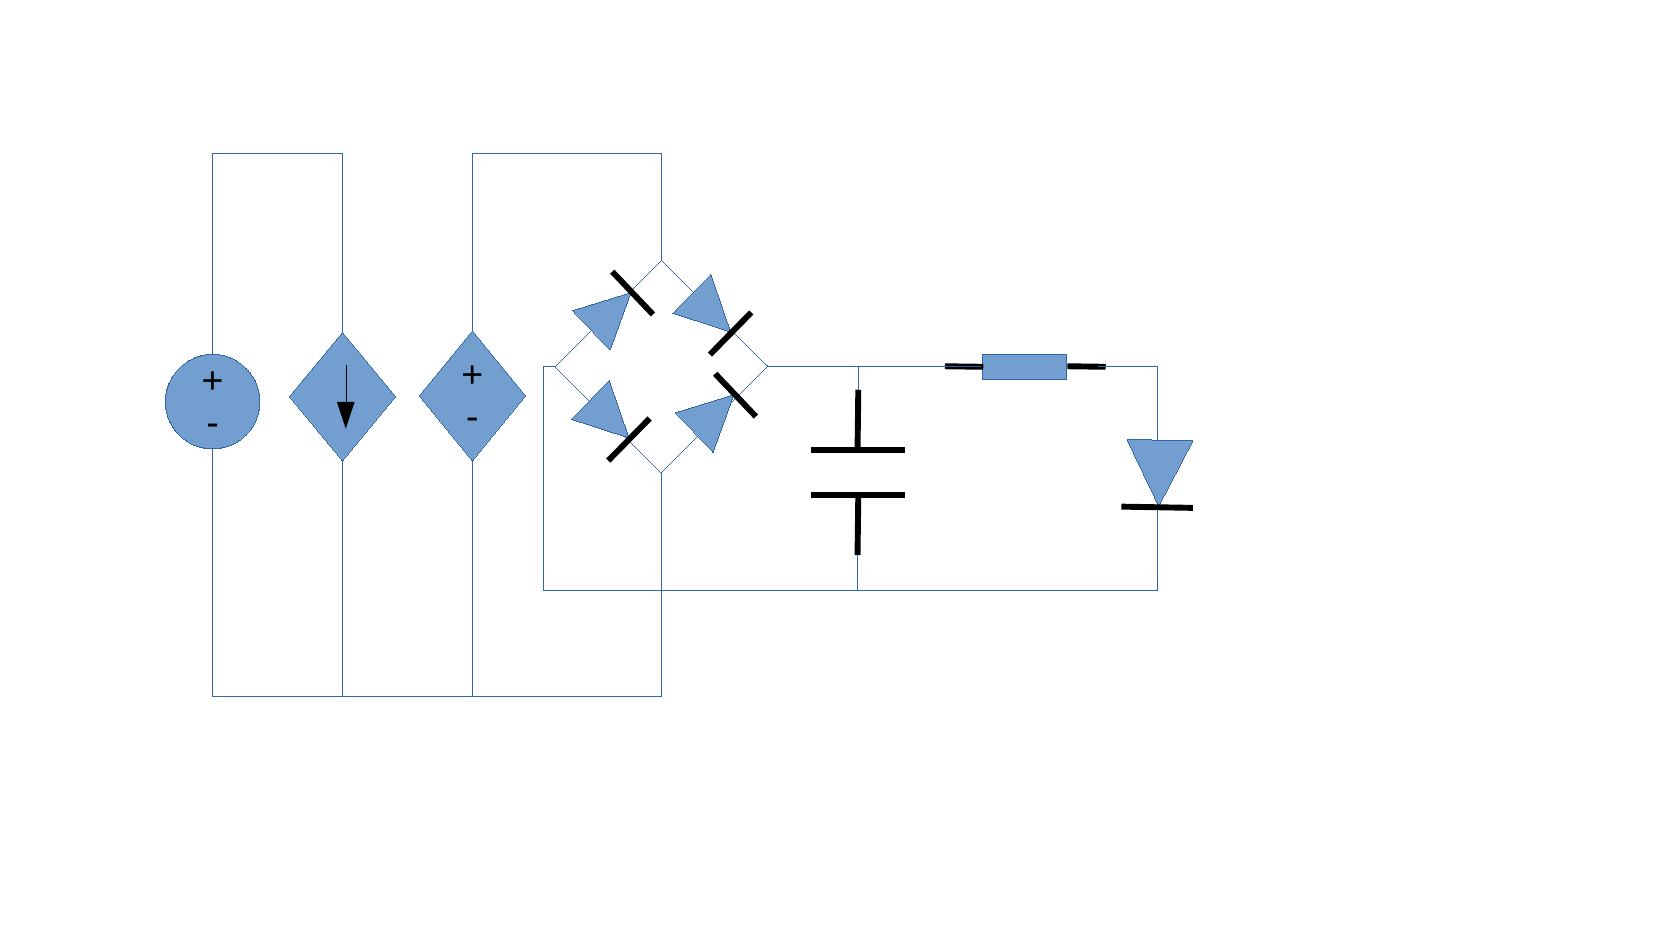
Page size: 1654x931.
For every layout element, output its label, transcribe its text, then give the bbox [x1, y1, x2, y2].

text_box + - [419, 331, 526, 461]
text_box [289, 332, 396, 461]
text_box + - [165, 354, 260, 449]
text_box [1127, 439, 1193, 504]
text_box [555, 259, 768, 473]
text_box [982, 354, 1067, 380]
